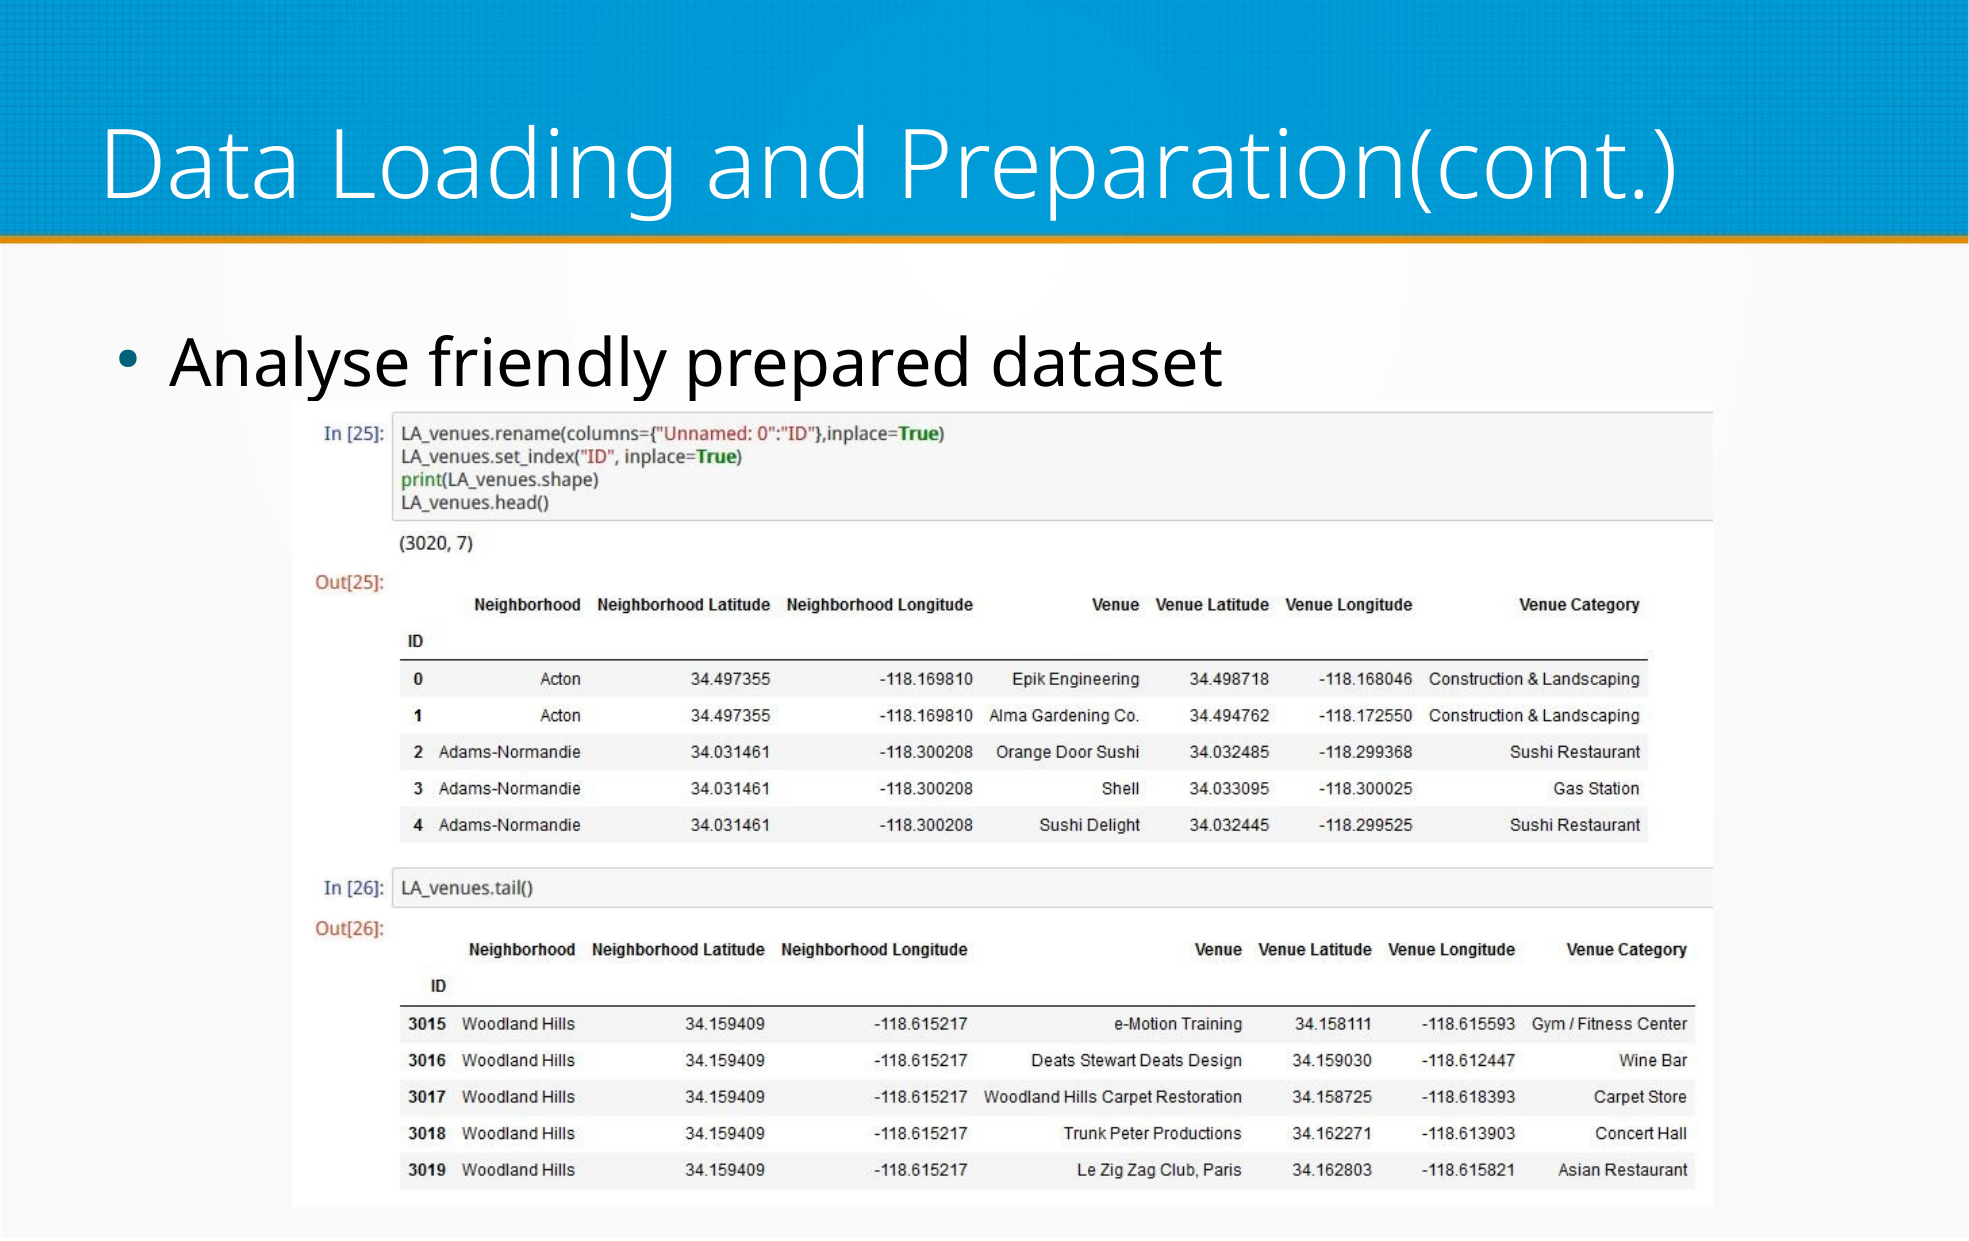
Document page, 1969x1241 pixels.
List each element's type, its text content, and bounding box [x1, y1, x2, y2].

list Analyse friendly prepared dataset [98, 315, 1861, 1081]
title Data Loading and Preparation(cont.) [98, 19, 1870, 227]
picture [0, 233, 1969, 1241]
